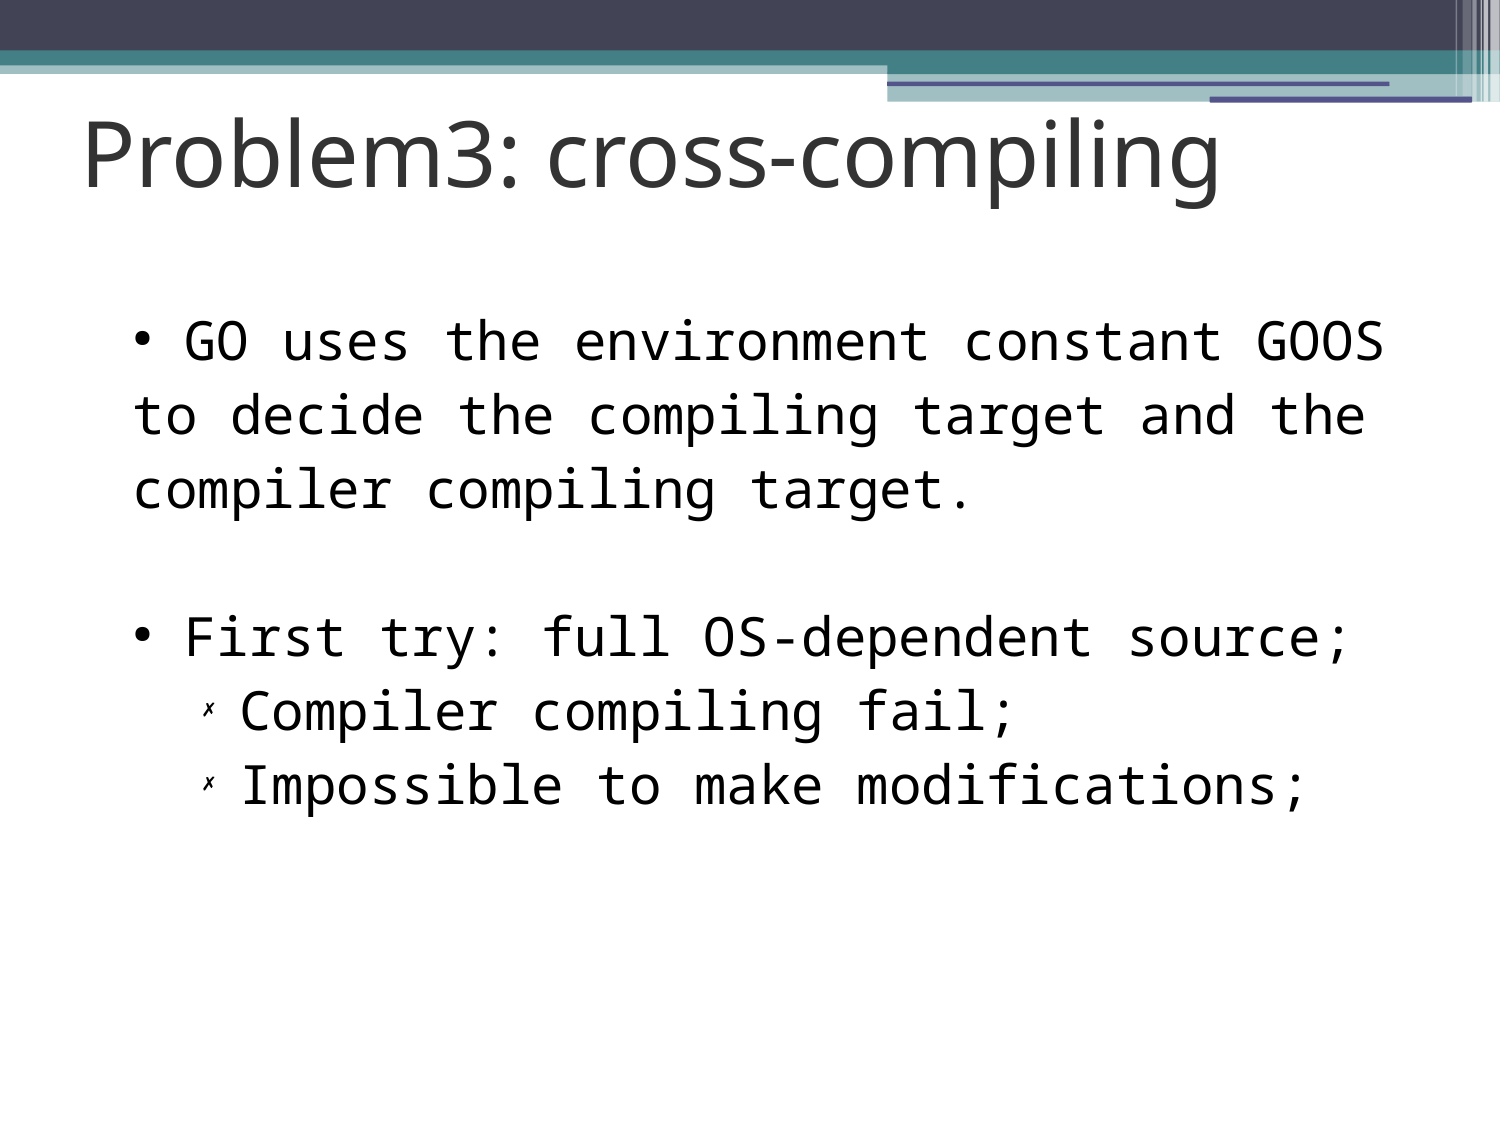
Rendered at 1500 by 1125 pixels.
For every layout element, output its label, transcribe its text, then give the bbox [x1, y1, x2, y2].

text_box GO uses the environment constant GOOS to decide the compiling target and the compiler compiling target. First try: full OS-dependent source; Compiler compiling fail; Impossible to make modifications; [118, 295, 1418, 768]
text_box Problem3: cross-compiling [65, 88, 1500, 214]
